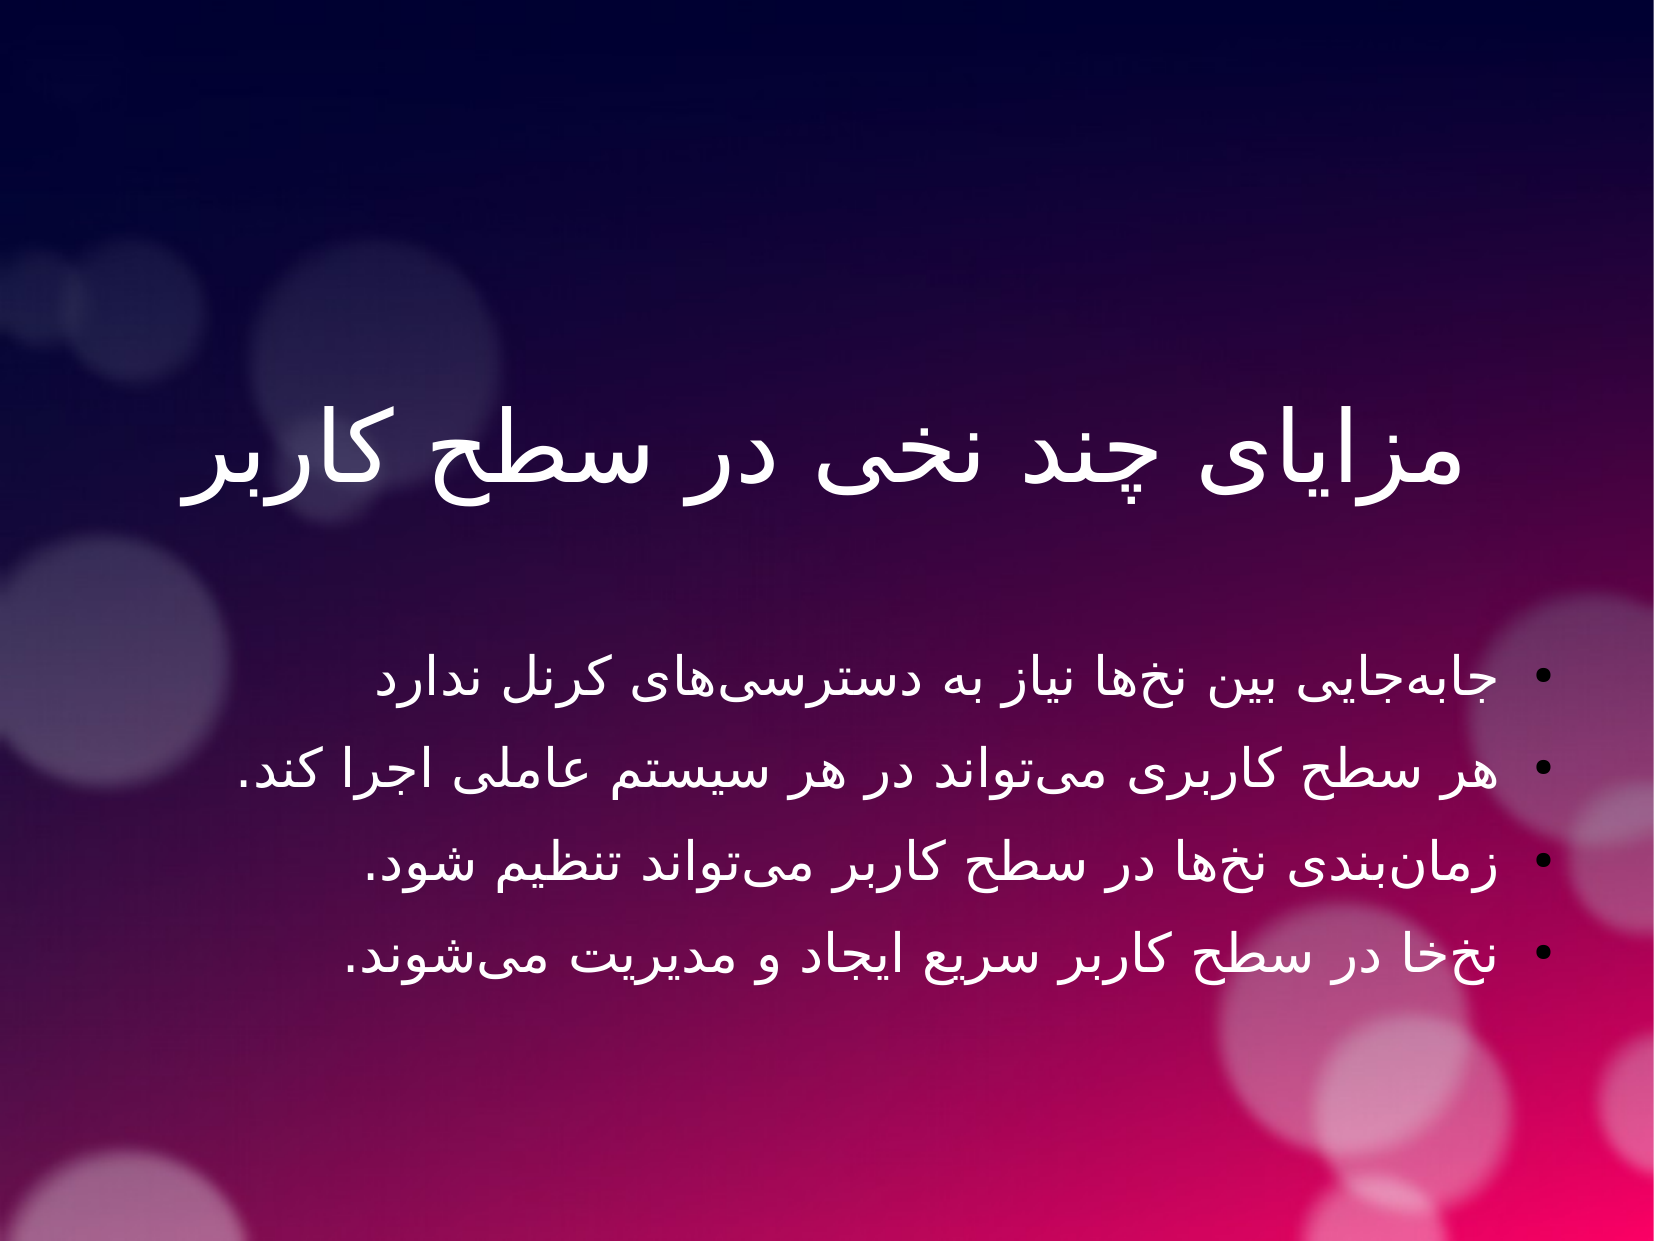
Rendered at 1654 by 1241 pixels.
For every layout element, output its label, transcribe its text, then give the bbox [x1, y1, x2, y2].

title مزایای چند نخی در سطح کاربر [82, 344, 1571, 552]
list جابه‌جایی بین نخ‌ها نیاز به دسترسی‌های کرنل ندارد هر سطح کاربری می‌تواند در هر سیستم عاملی اجرا کند. زمان‌بندی نخ‌ها در سطح کاربر می‌تواند تنظیم شود. نخ‌خا در سطح کاربر سریع ایجاد و مدیریت می‌شوند. [82, 645, 1571, 1099]
picture [0, 0, 1654, 1241]
